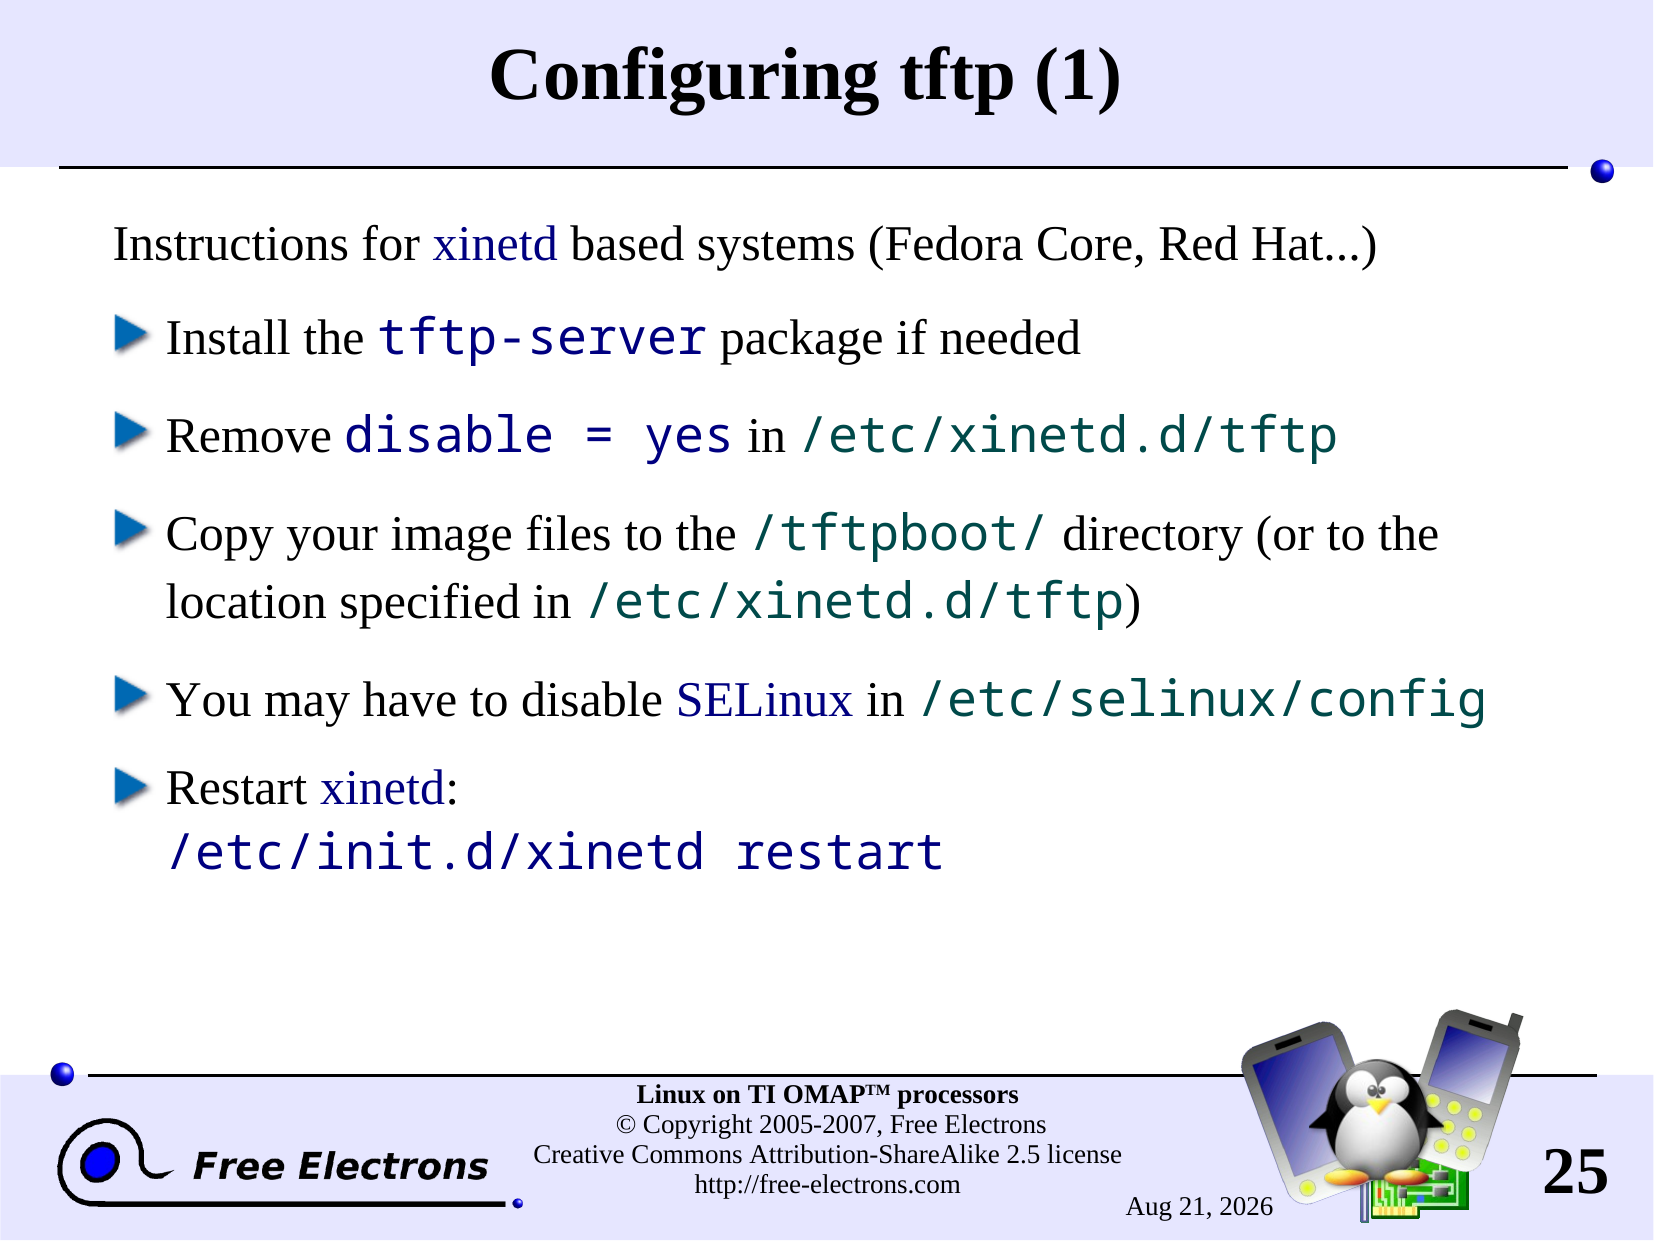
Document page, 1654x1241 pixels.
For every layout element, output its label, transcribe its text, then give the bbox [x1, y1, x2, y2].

title Configuring tftp (1) [60, 25, 1551, 124]
picture [1231, 1007, 1538, 1241]
list Instructions for xinetd based systems (Fedora Core, Red Hat...) Install the tftp-server package if needed Remove disable = yes in /etc/xinetd.d/tftp Copy your image files to the /tftpboot/ directory (or to the location specified in /etc/xinetd.d/tftp) You may have to disable SELinux in /etc/selinux/config Restart xinetd: /etc/init.d/xinetd restart [94, 216, 1518, 1066]
picture [50, 1107, 527, 1216]
